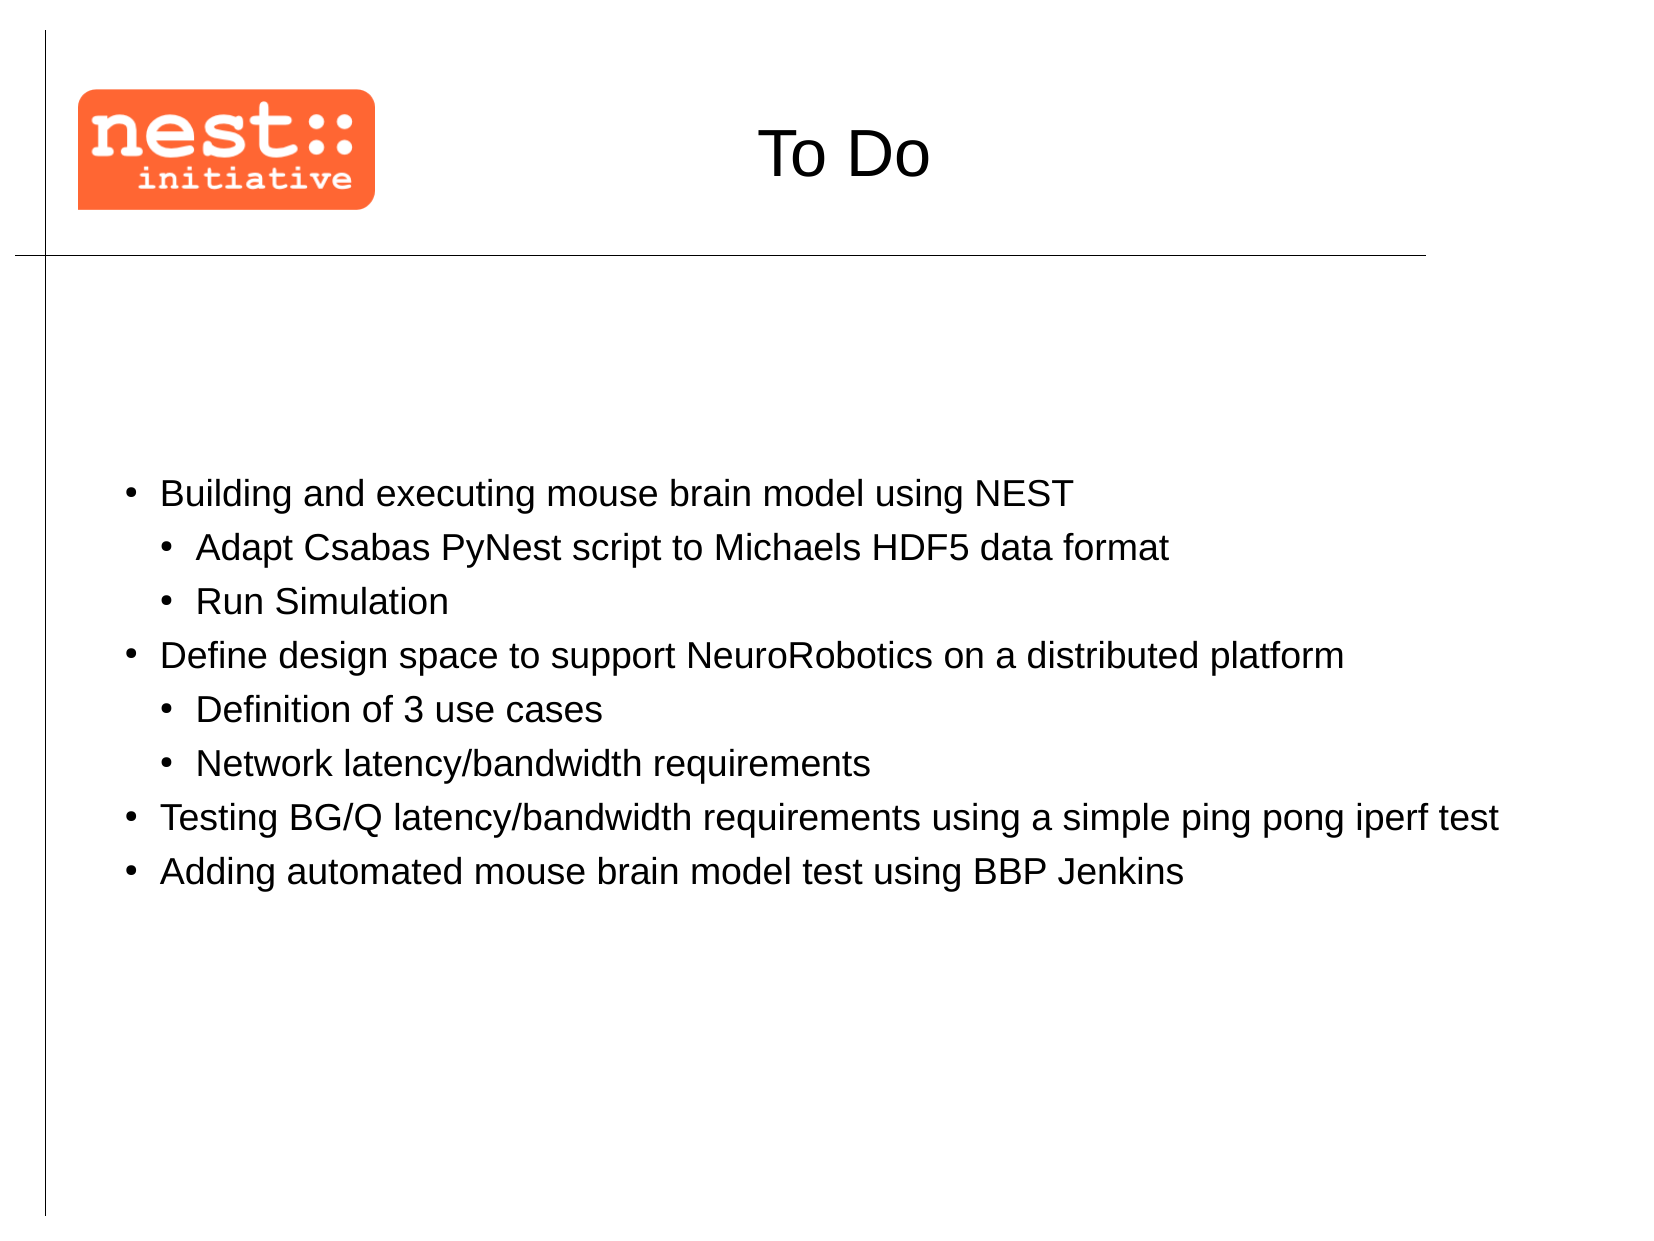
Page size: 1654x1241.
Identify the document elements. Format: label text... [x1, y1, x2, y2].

title To Do [82, 49, 1571, 257]
text_box Building and executing mouse brain model using NEST Adapt Csabas PyNest script to Michaels HDF5 data format Run Simulation Define design space to support NeuroRobotics on a distributed platform Definition of 3 use cases Network latency/bandwidth requirements Testing BG/Q latency/bandwidth requirements using a simple ping pong iperf test Adding automated mouse brain model test using BBP Jenkins [109, 465, 1515, 900]
picture [78, 89, 376, 211]
